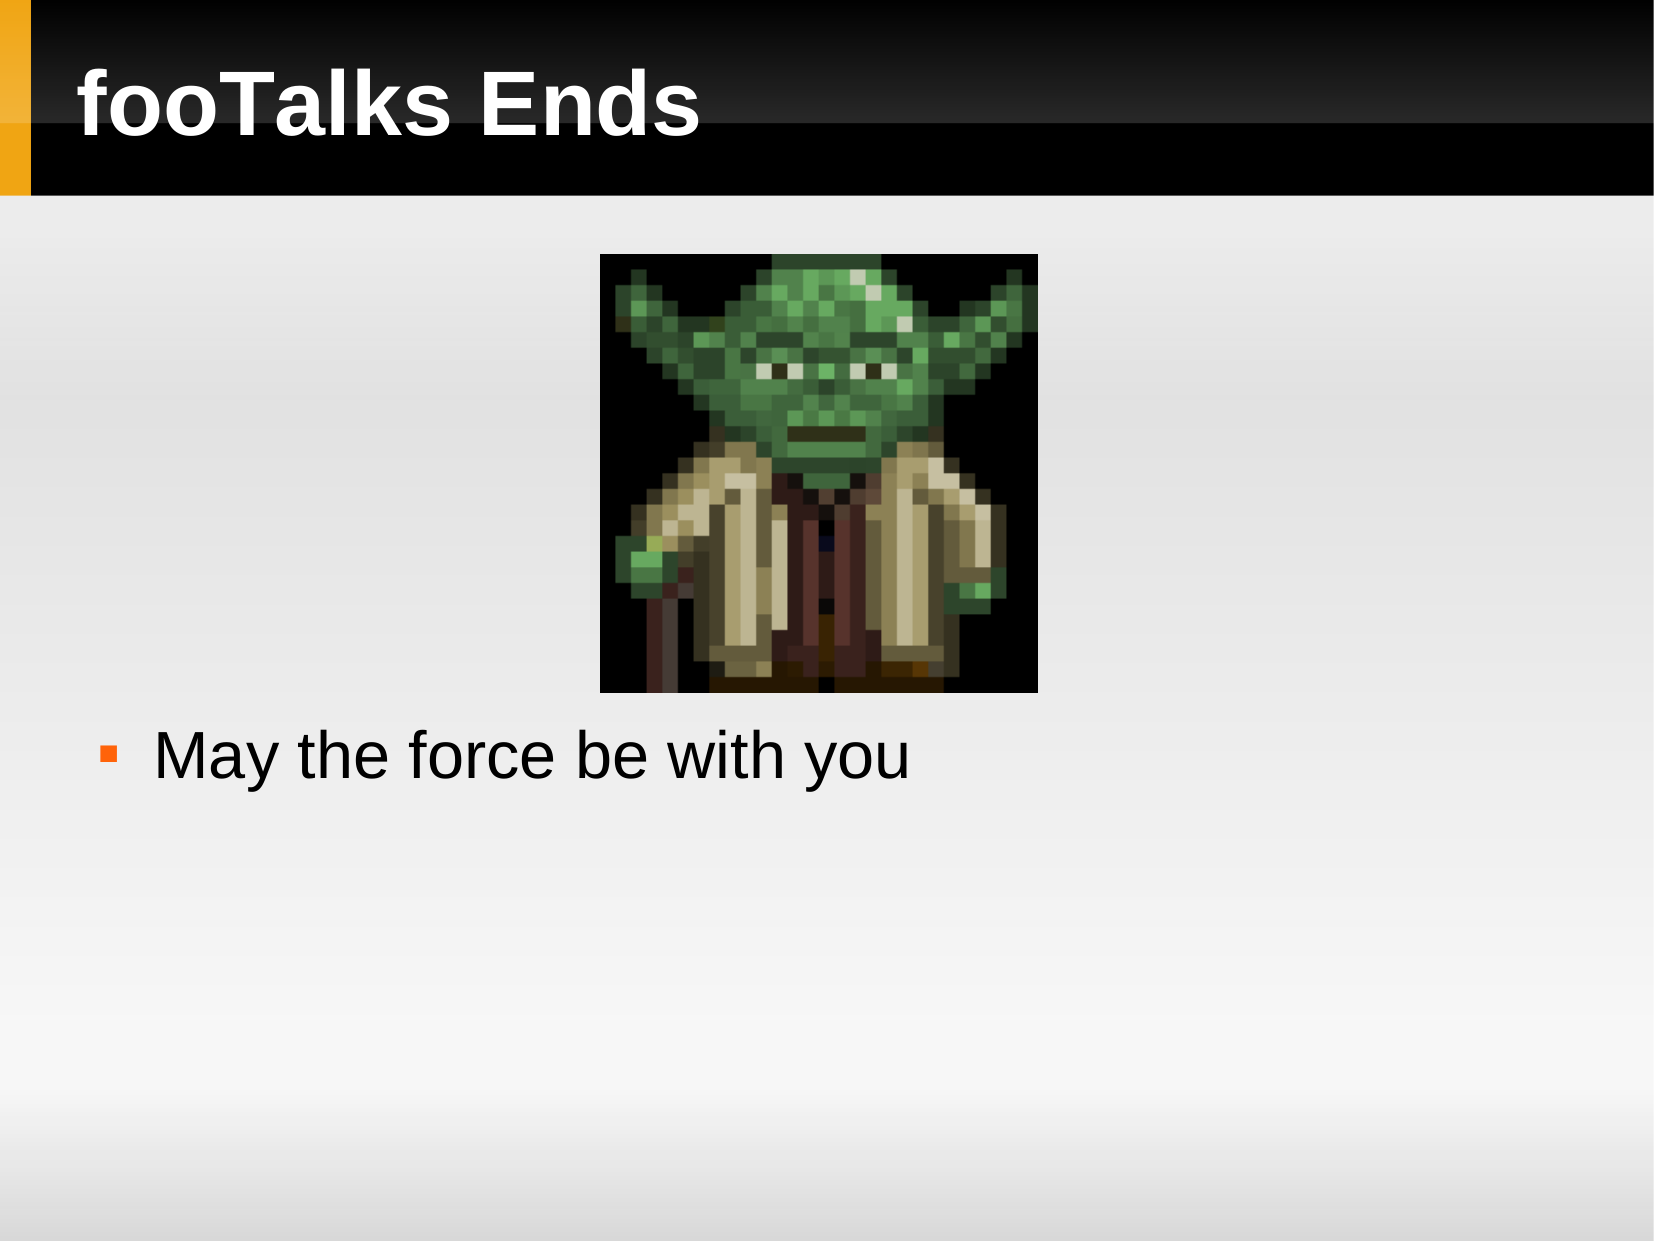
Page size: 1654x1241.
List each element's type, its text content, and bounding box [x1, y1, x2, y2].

picture [0, 0, 1654, 1241]
list May the force be with you [82, 717, 1571, 1109]
title fooTalks Ends [76, 0, 1565, 208]
